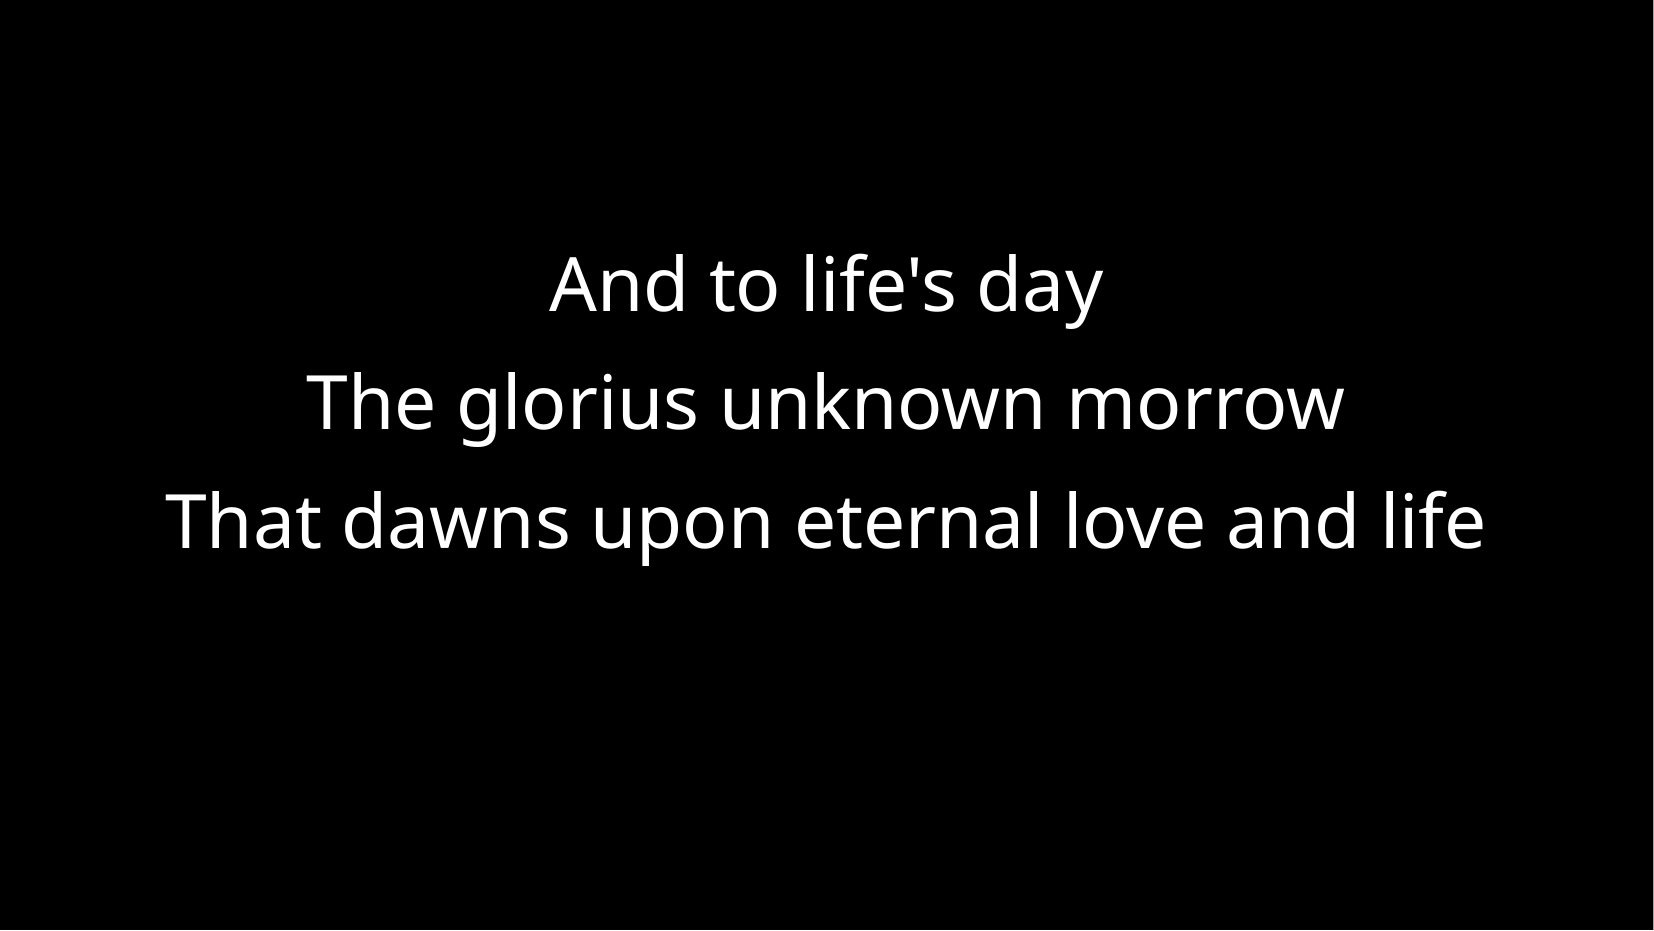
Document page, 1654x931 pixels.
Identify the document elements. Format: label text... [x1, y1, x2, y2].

list And to life's day The glorius unknown morrow That dawns upon eternal love and life [0, 230, 1653, 770]
